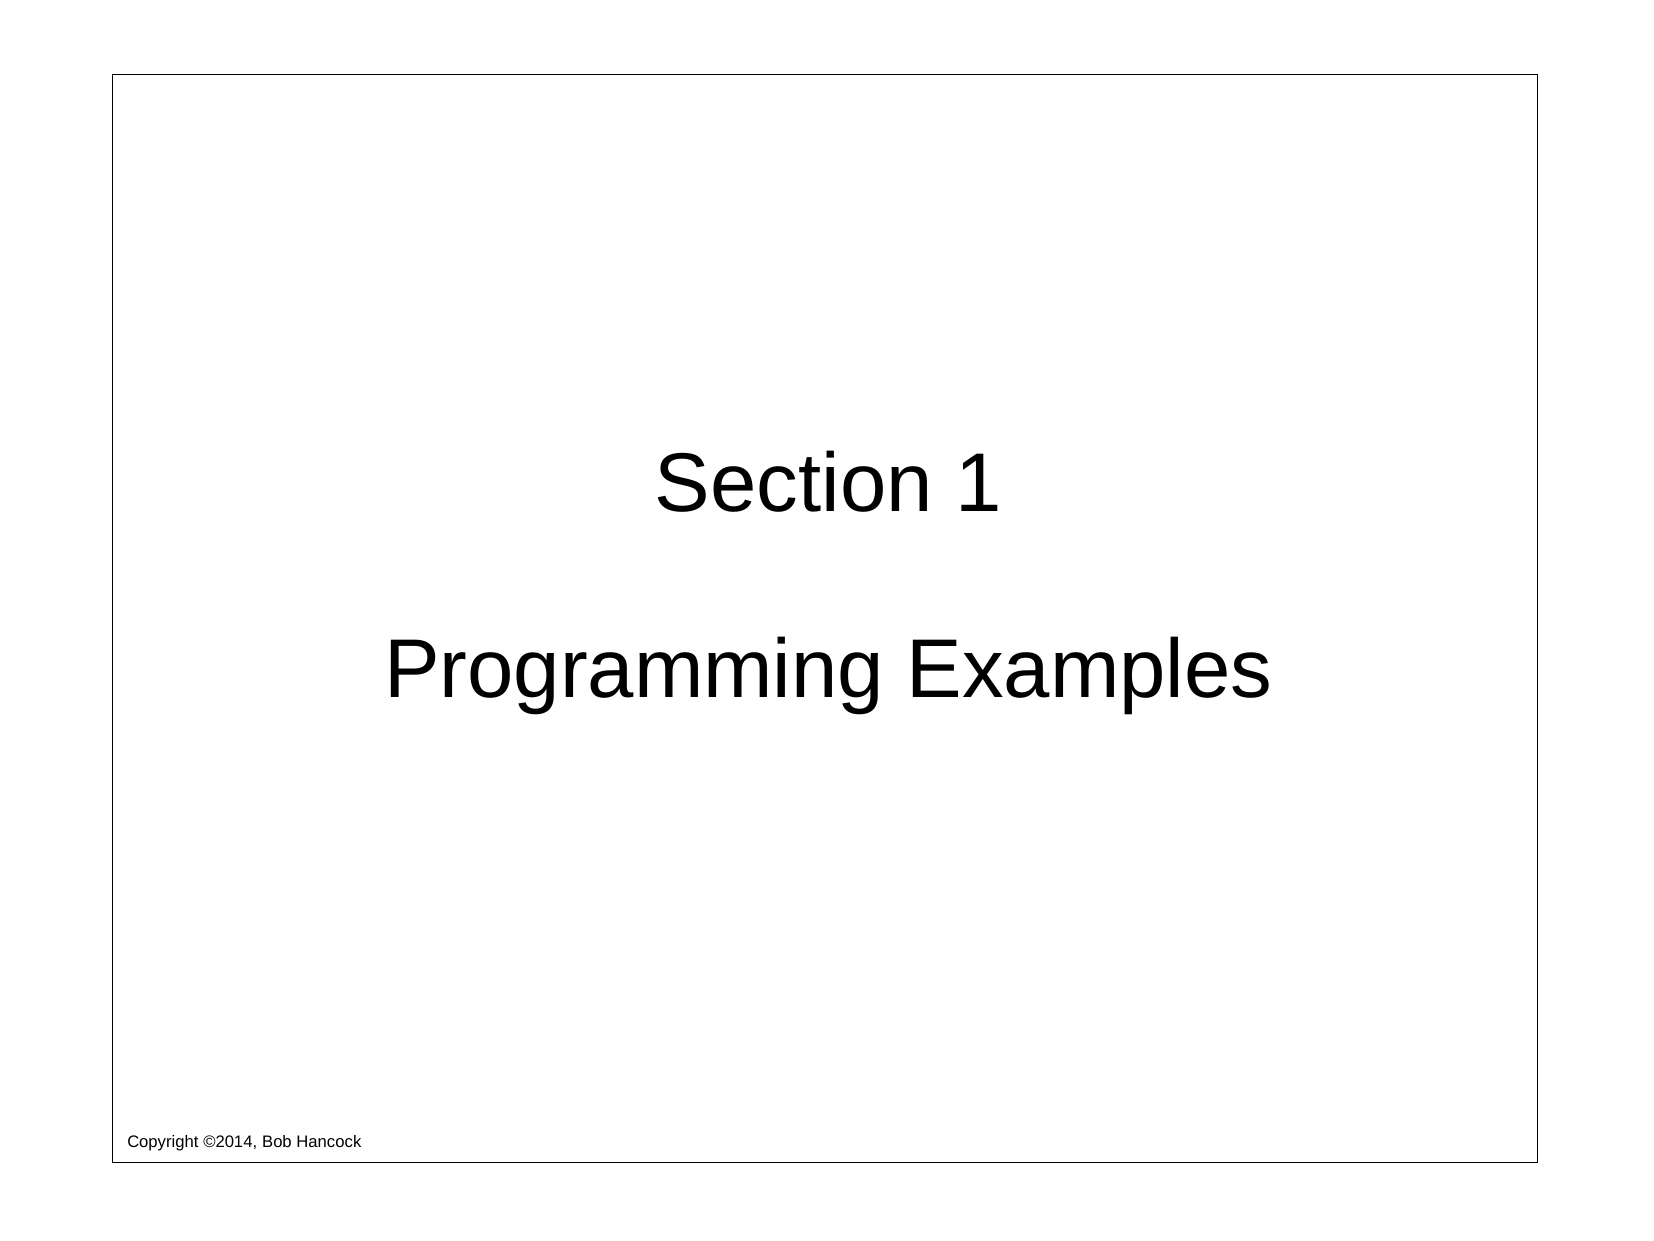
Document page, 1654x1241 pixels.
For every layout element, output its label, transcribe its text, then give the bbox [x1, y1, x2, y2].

text_box Copyright ©2014, Bob Hancock [112, 1125, 376, 1159]
subtitle Section 1 Programming Examples [251, 164, 1407, 1099]
